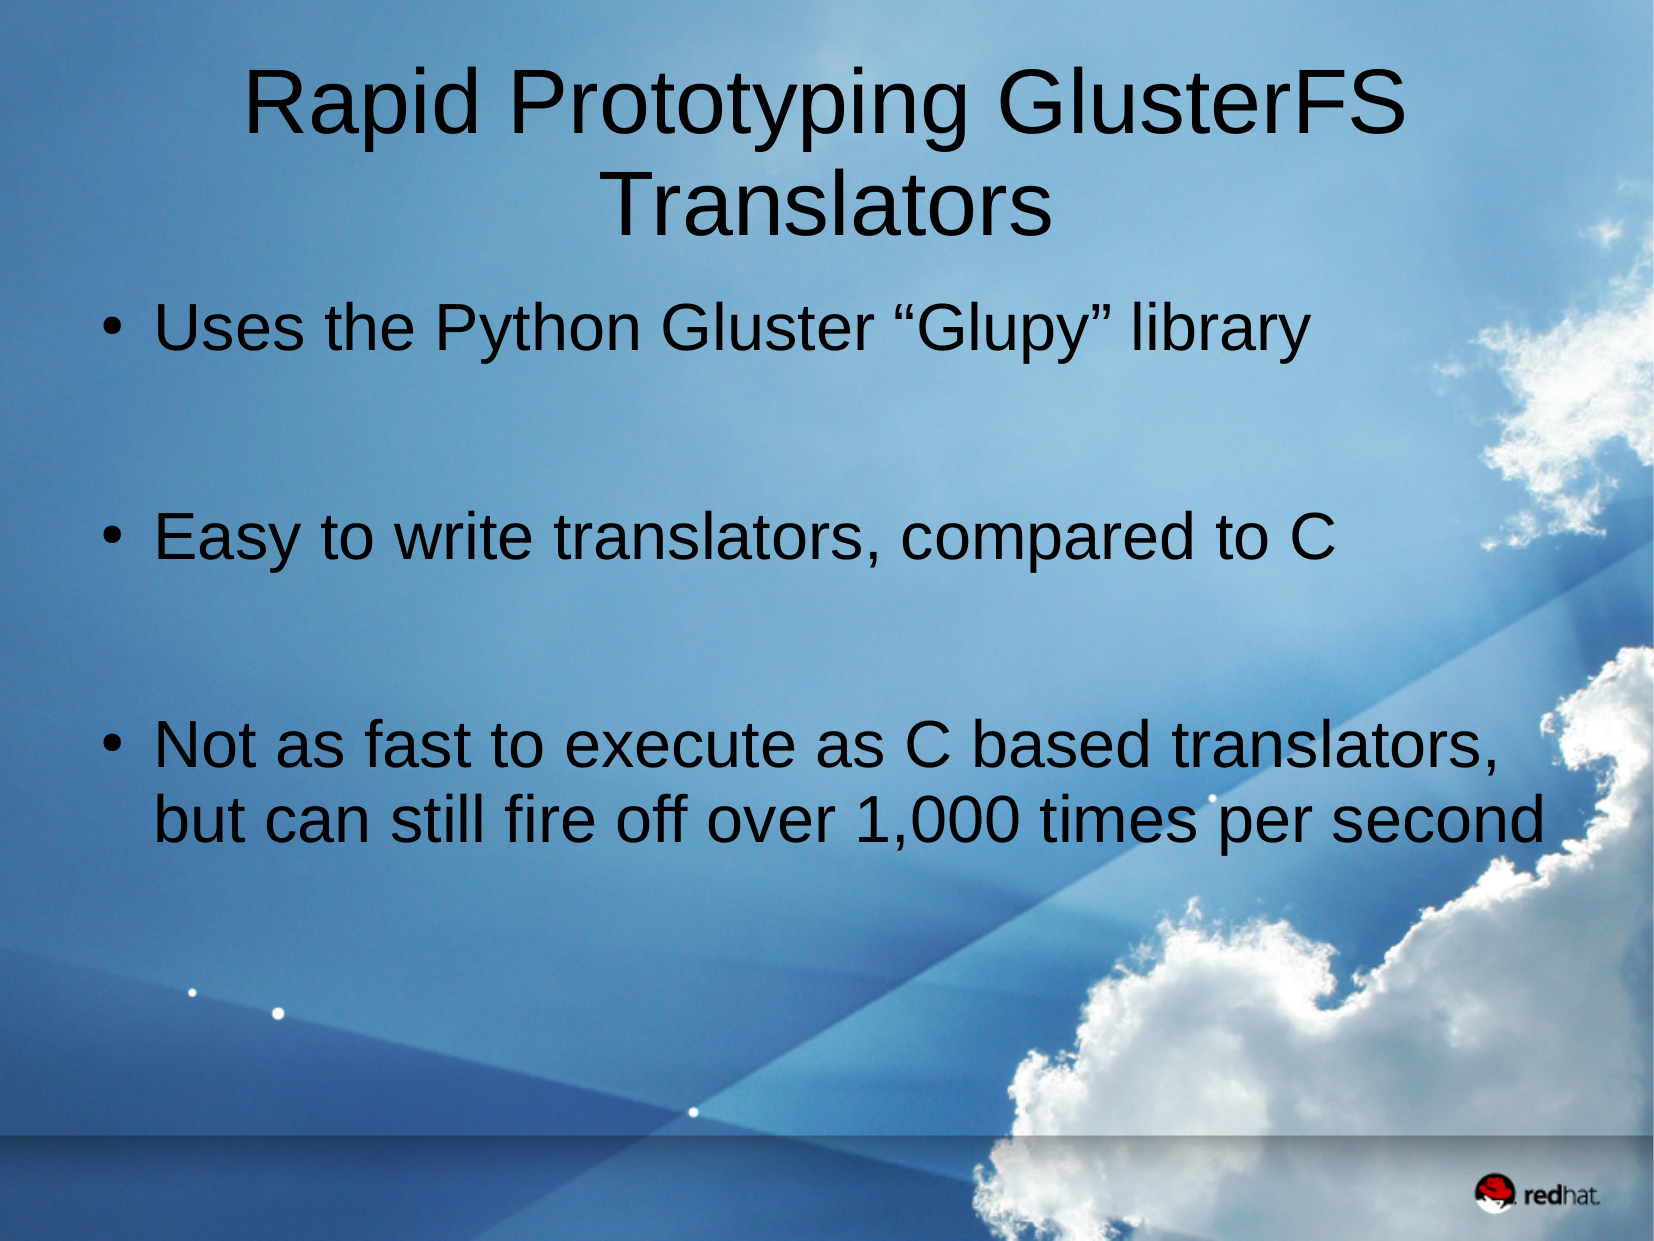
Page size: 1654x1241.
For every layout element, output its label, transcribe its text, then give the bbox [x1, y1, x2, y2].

picture [0, 0, 1654, 1241]
list Uses the Python Gluster “Glupy” library Easy to write translators, compared to C Not as fast to execute as C based translators, but can still fire off over 1,000 times per second [82, 290, 1571, 1010]
title Rapid Prototyping GlusterFS Translators [82, 49, 1571, 257]
